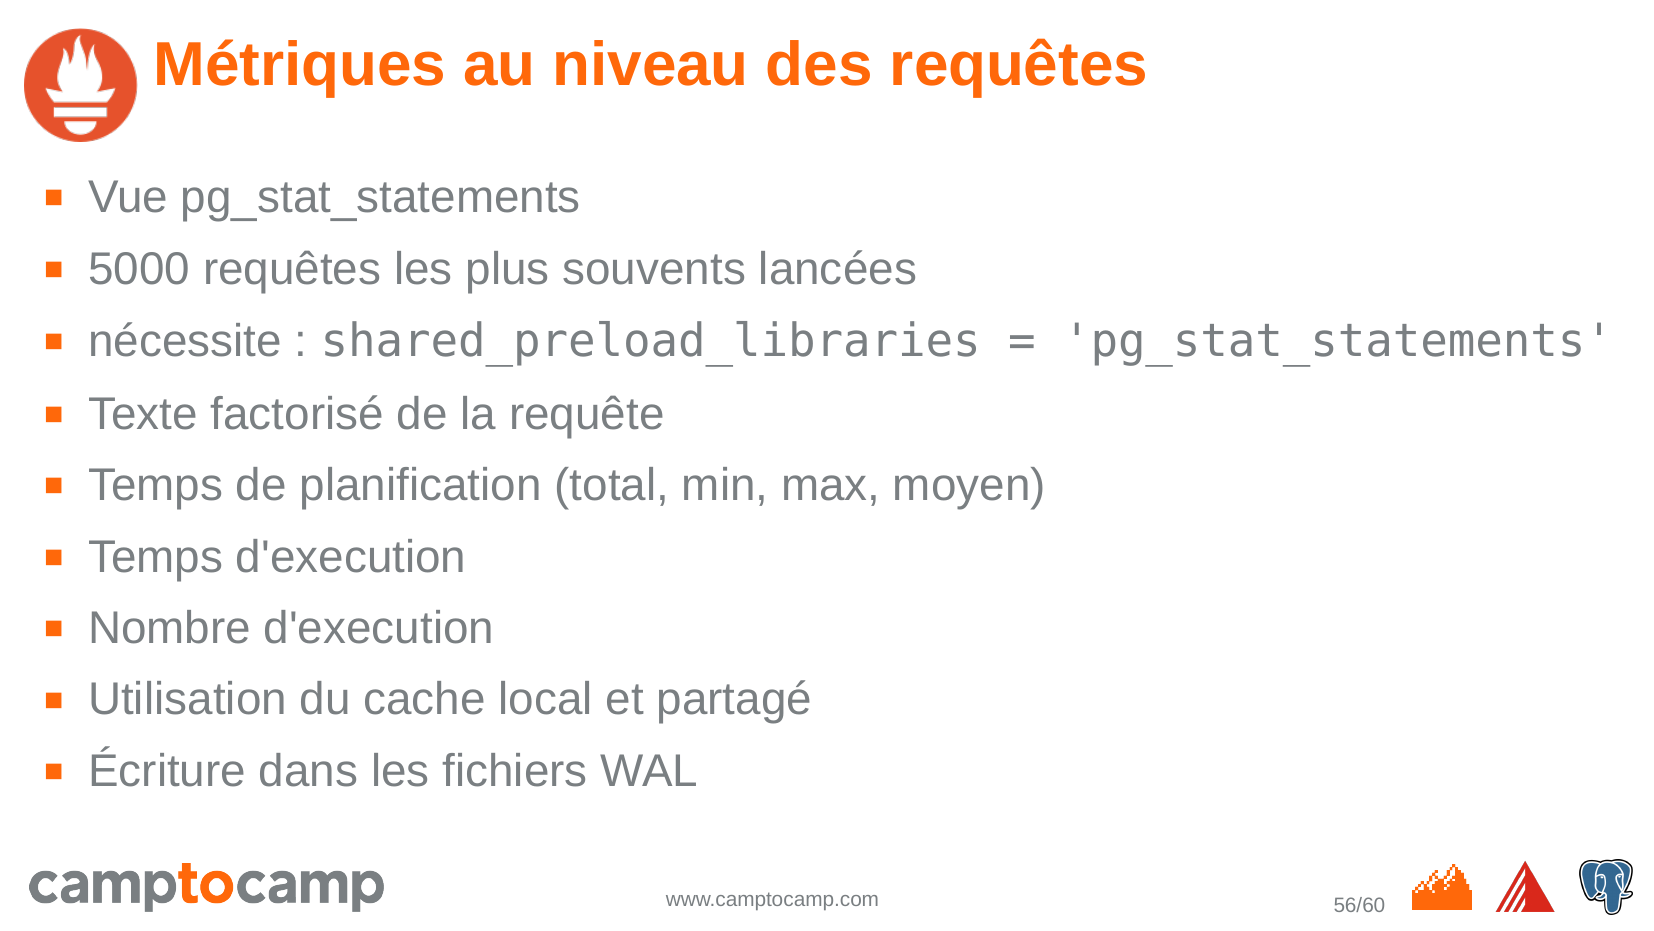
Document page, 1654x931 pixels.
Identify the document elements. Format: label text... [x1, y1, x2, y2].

picture [29, 863, 384, 912]
picture [1412, 864, 1472, 910]
picture [1579, 859, 1633, 915]
title Métriques au niveau des requêtes [153, 29, 1625, 156]
list Vue pg_stat_statements 5000 requêtes les plus souvents lancées nécessite : shared_preload_libraries = 'pg_stat_statements' Texte factorisé de la requête Temps de planification (total, min, max, moyen) Temps d'execution Nombre d'execution Utilisation du cache local et partagé Écriture dans les fichiers WAL [29, 171, 1625, 827]
picture [1495, 856, 1556, 917]
picture [24, 28, 139, 142]
